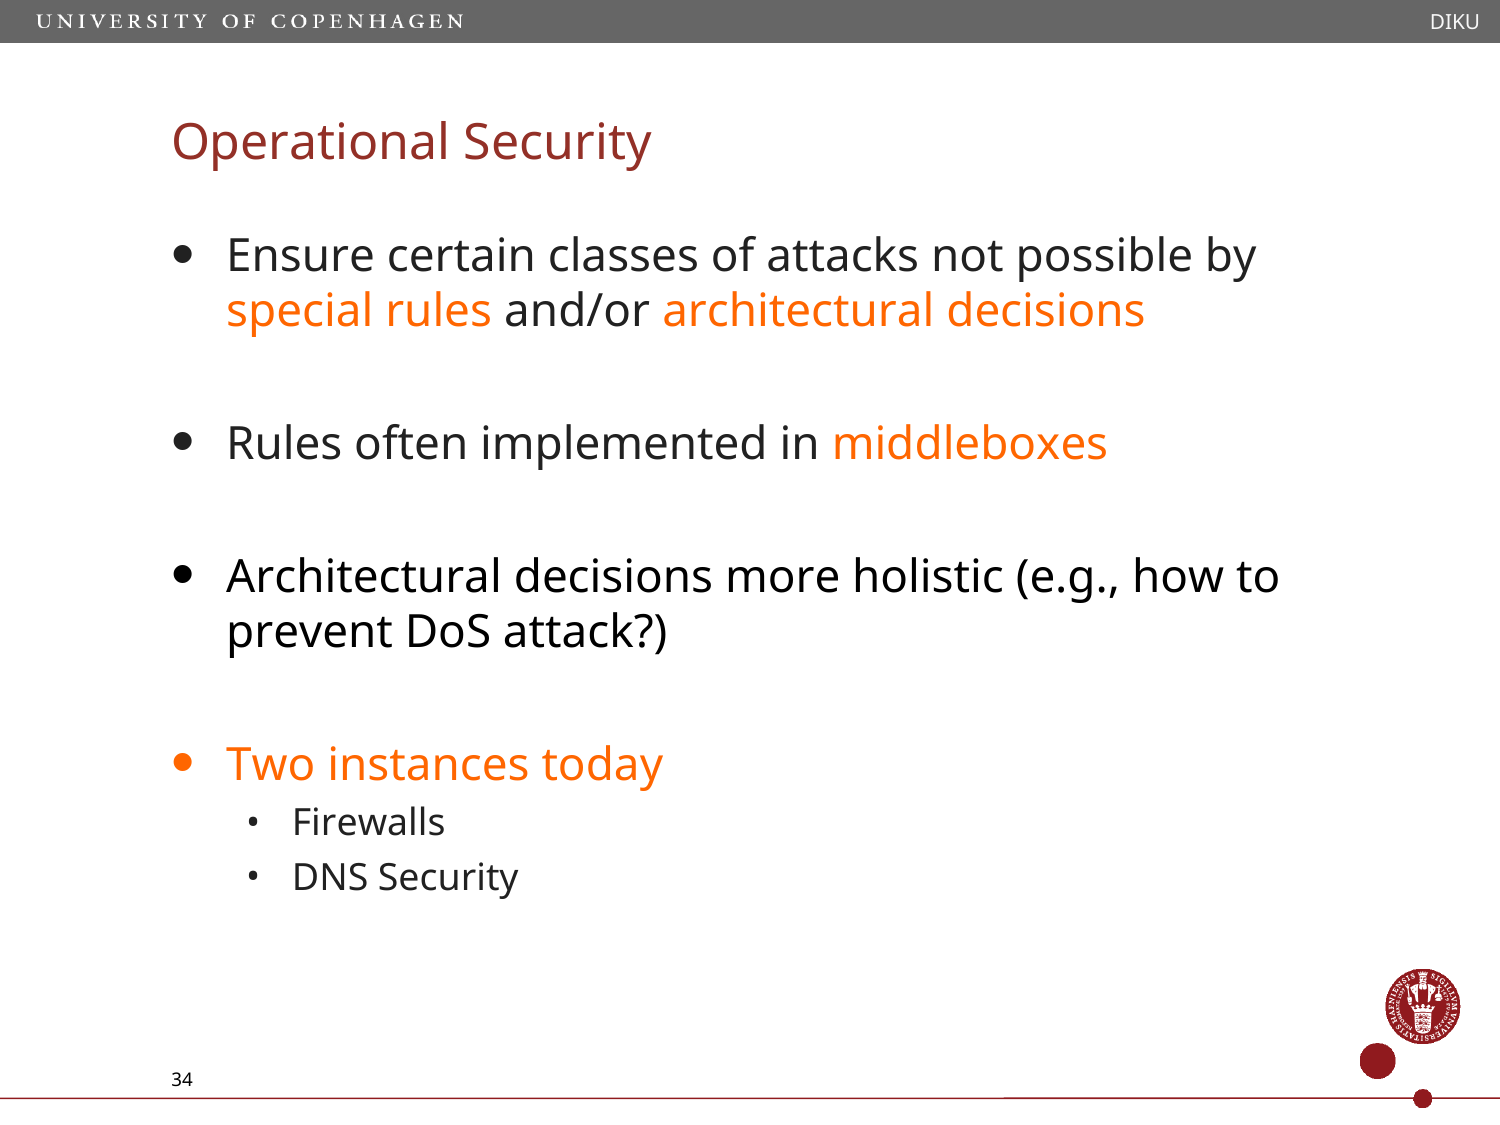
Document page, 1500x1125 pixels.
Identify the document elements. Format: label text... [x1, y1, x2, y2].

text_box Ensure certain classes of attacks not possible by special rules and/or architectural decisions Rules often implemented in middleboxes Architectural decisions more holistic (e.g., how to prevent DoS attack?) Two instances today Firewalls DNS Security [171, 225, 1329, 900]
picture [0, 910, 1500, 1122]
text_box <number> [171, 1067, 522, 1092]
text_box DIKU [469, 0, 1495, 43]
text_box Operational Security [171, 75, 1329, 171]
